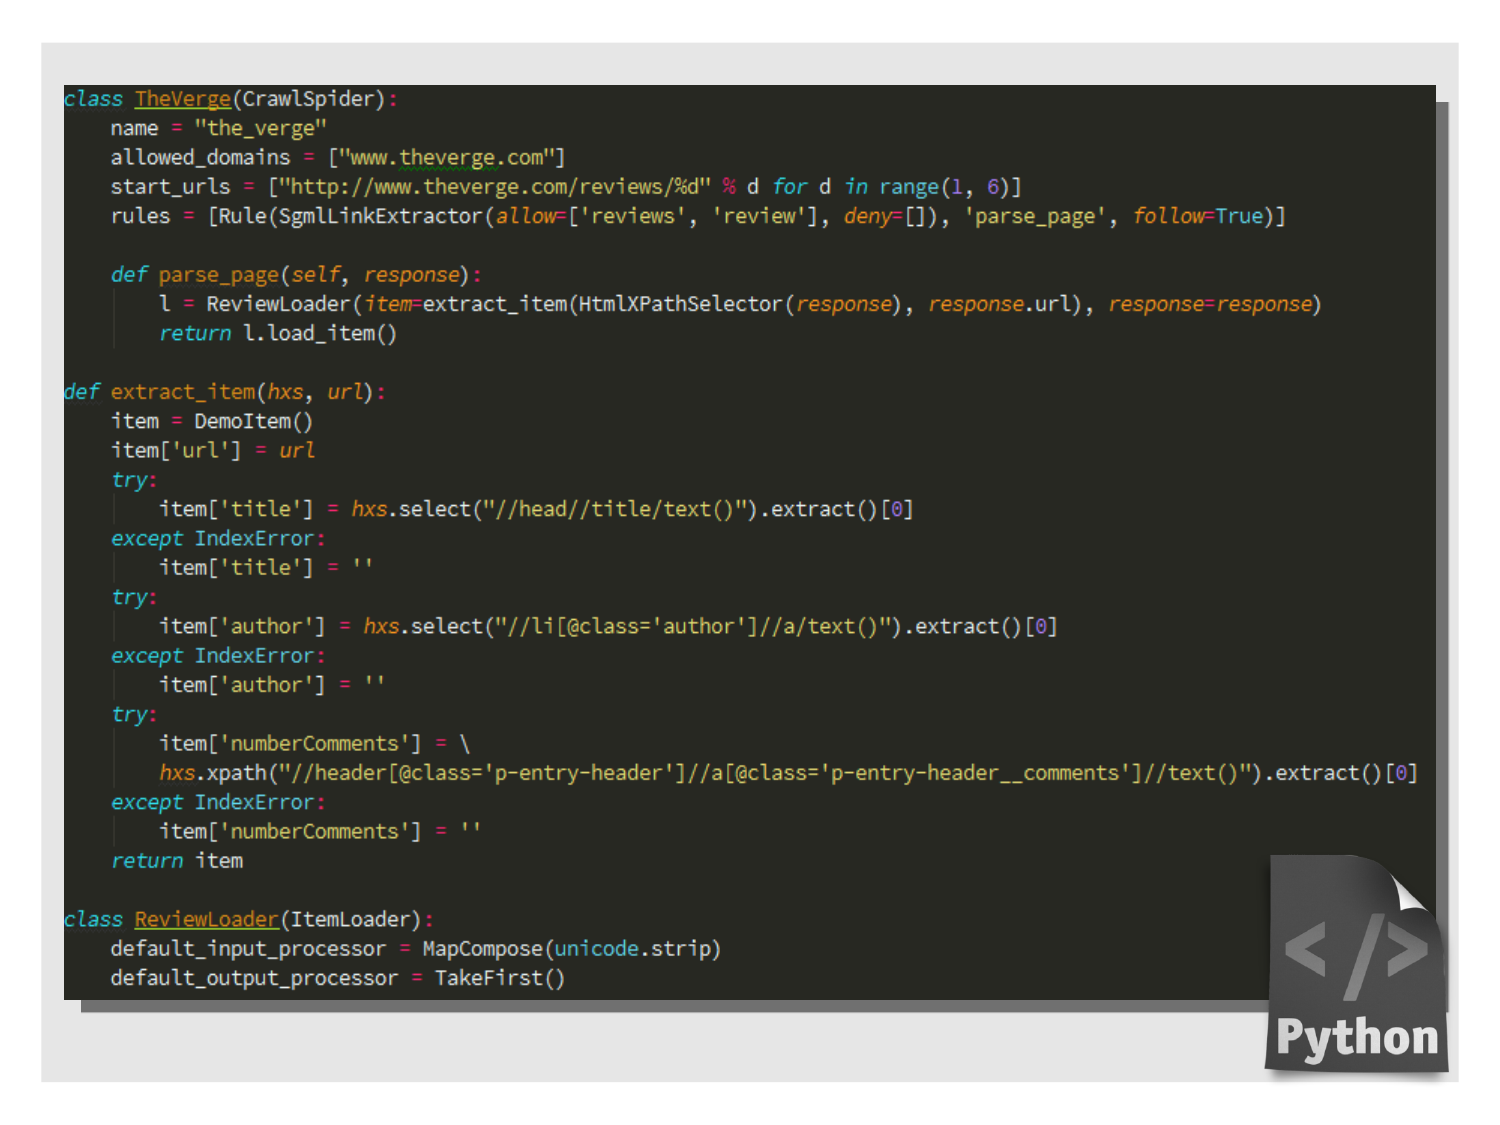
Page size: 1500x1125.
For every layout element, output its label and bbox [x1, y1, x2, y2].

picture [64, 85, 1495, 1107]
text_box [41, 42, 1459, 1083]
